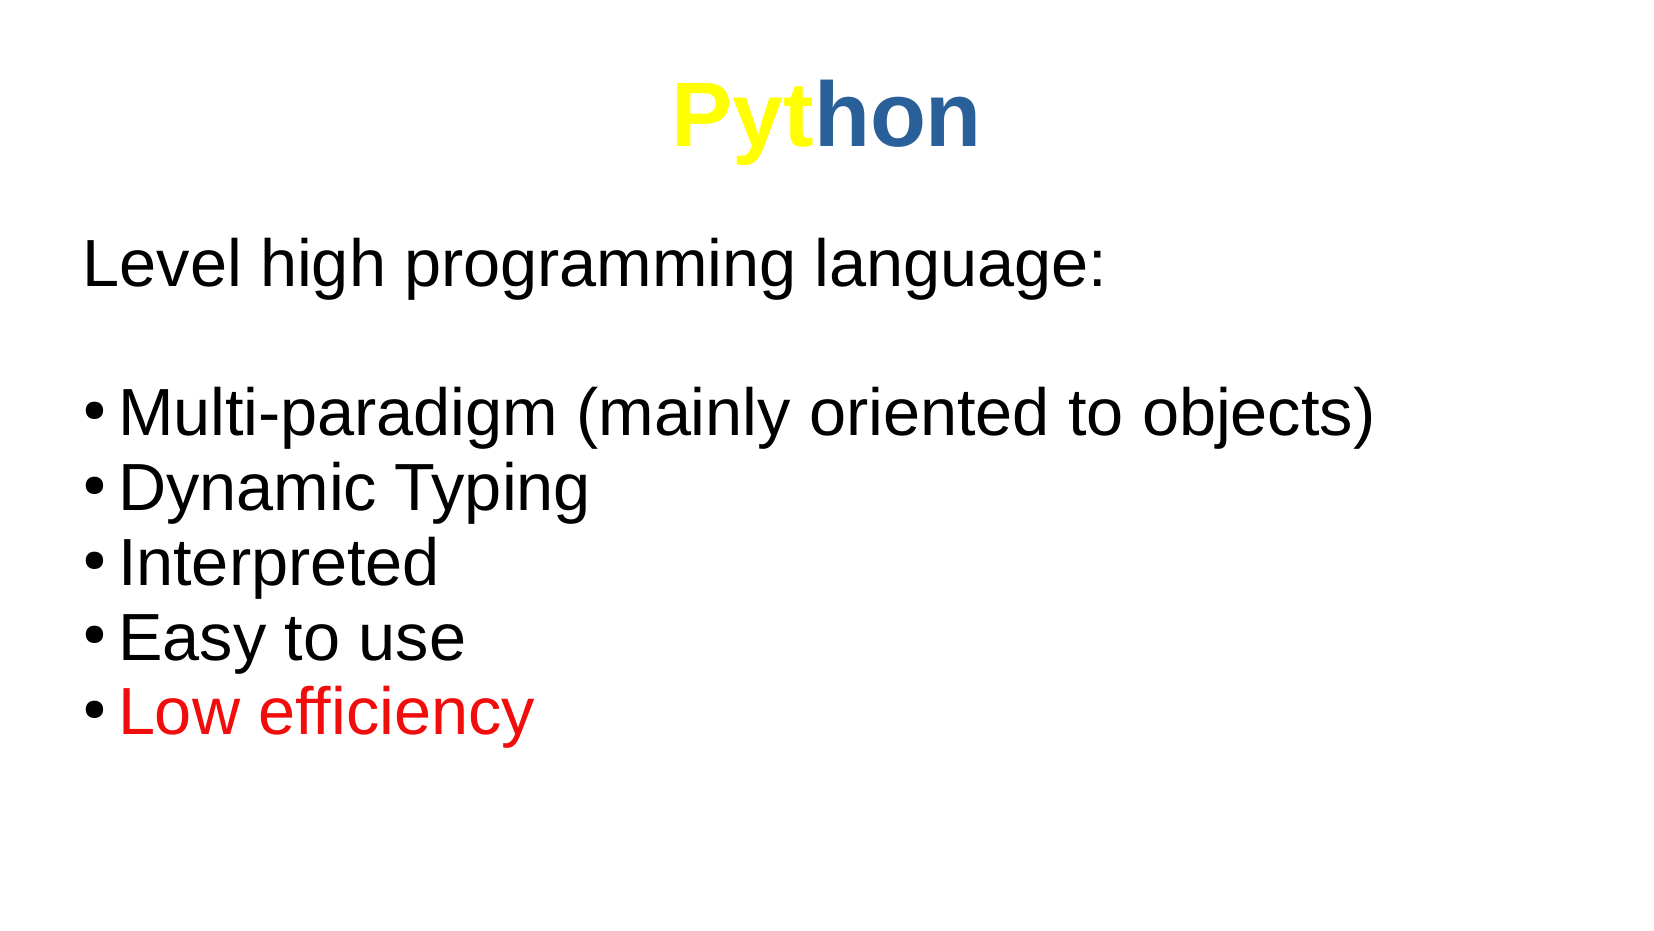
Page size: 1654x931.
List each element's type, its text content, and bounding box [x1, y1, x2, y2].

subtitle Level high programming language: Multi-paradigm (mainly oriented to objects) Dynamic Typing Interpreted Easy to use Low efficiency [82, 217, 1571, 758]
title Python [82, 37, 1571, 193]
